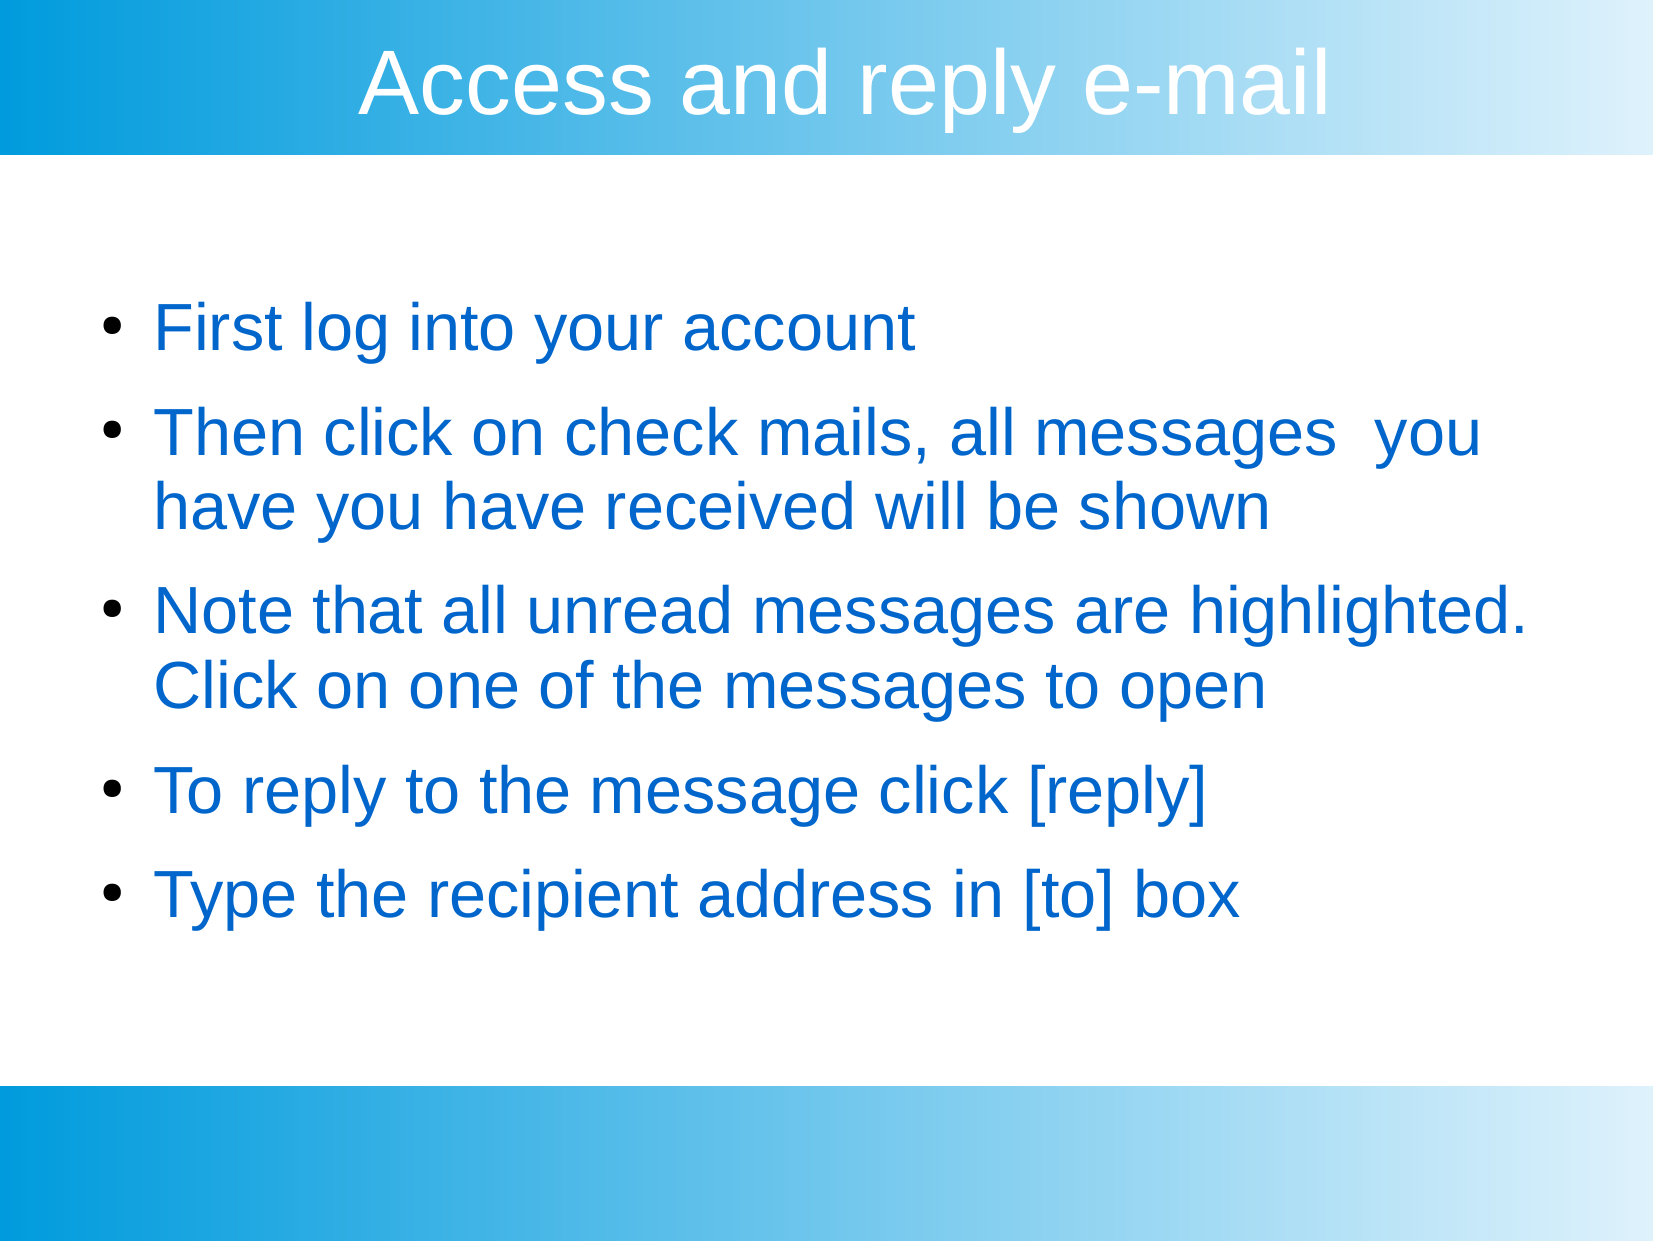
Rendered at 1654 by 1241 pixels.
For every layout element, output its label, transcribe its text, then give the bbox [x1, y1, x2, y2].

title Access and reply e-mail [101, 30, 1591, 136]
list First log into your account Then click on check mails, all messages you have you have received will be shown Note that all unread messages are highlighted. Click on one of the messages to open To reply to the message click [reply] Type the recipient address in [to] box [82, 290, 1571, 1010]
